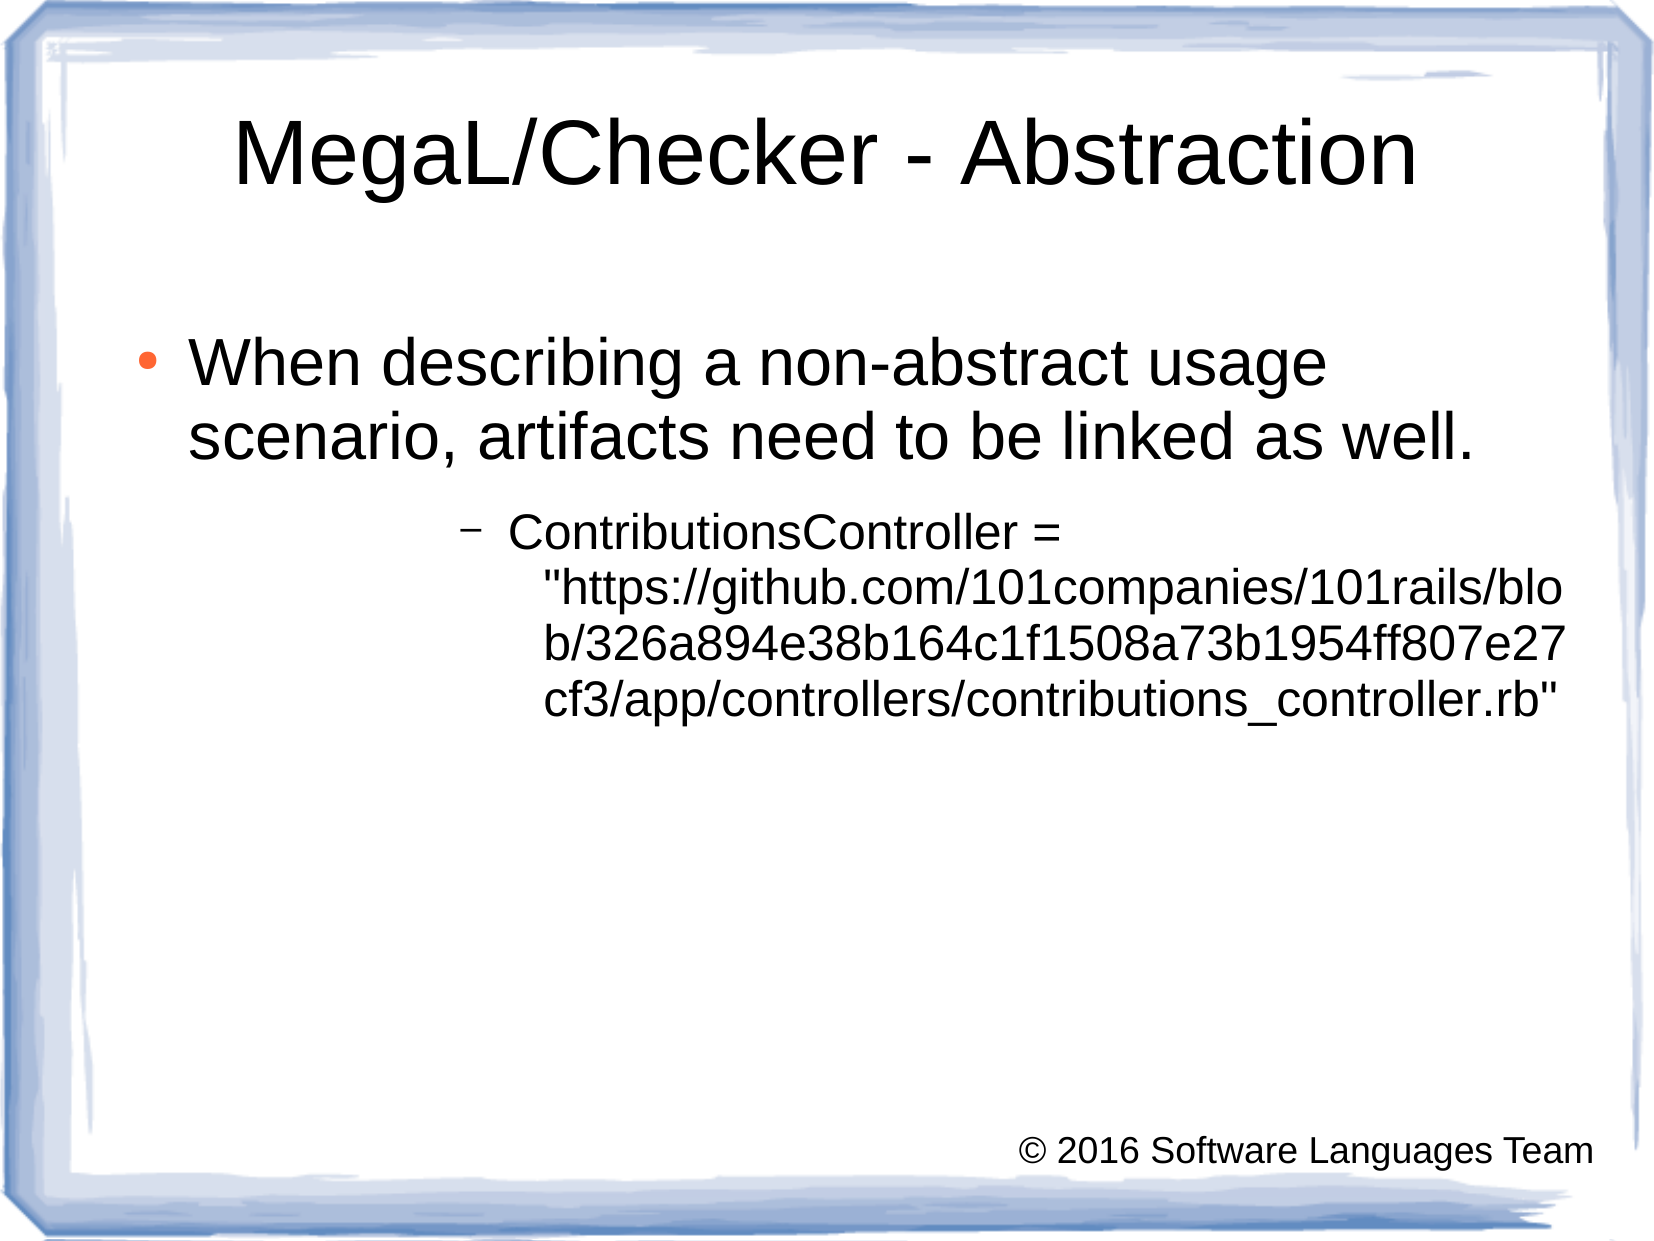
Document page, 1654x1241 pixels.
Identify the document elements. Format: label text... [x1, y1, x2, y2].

picture [0, 0, 1654, 1241]
title MegaL/Checker - Abstraction [82, 49, 1571, 257]
list When describing a non-abstract usage scenario, artifacts need to be linked as well. ContributionsController = "https://github.com/101companies/101rails/blob/326a894e38b164c1f1508a73b1954ff807e27cf3/app/controllers/contributions_controller.rb" [118, 324, 1571, 1004]
text_box © 2016 Software Languages Team [1003, 1122, 1625, 1182]
